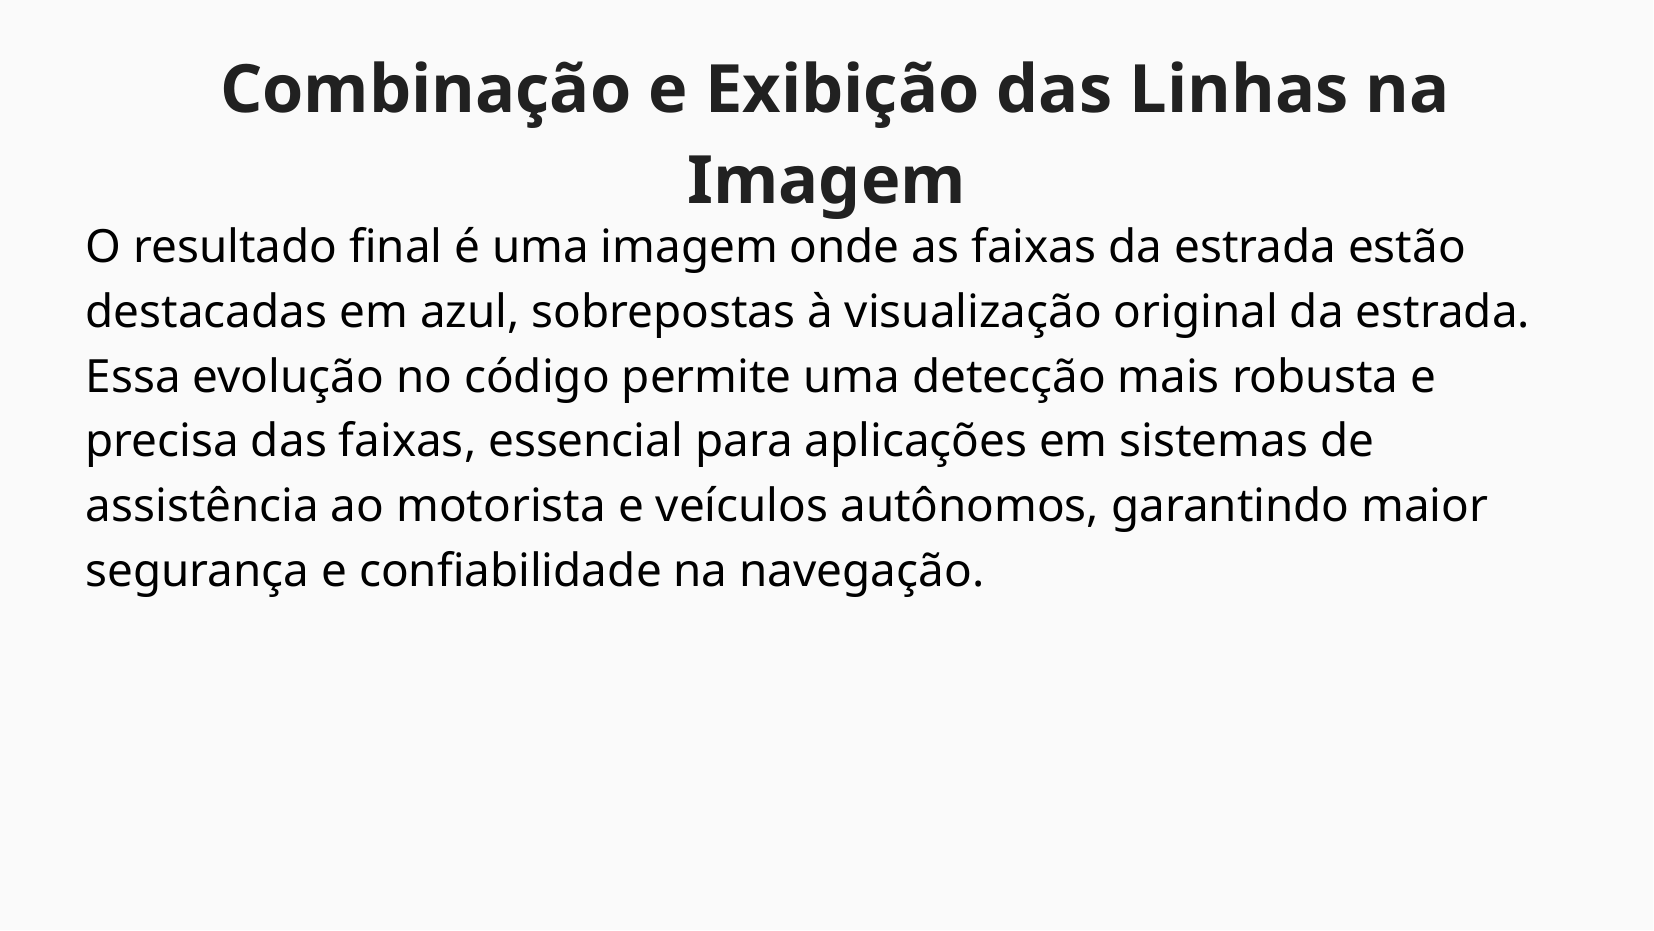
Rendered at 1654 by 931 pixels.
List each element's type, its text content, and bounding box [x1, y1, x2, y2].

text_box O resultado final é uma imagem onde as faixas da estrada estão destacadas em azul, sobrepostas à visualização original da estrada. Essa evolução no código permite uma detecção mais robusta e precisa das faixas, essencial para aplicações em sistemas de assistência ao motorista e veículos autônomos, garantindo maior segurança e confiabilidade na navegação. [85, 210, 1574, 829]
title Combinação e Exibição das Linhas na Imagem [82, 41, 1571, 210]
